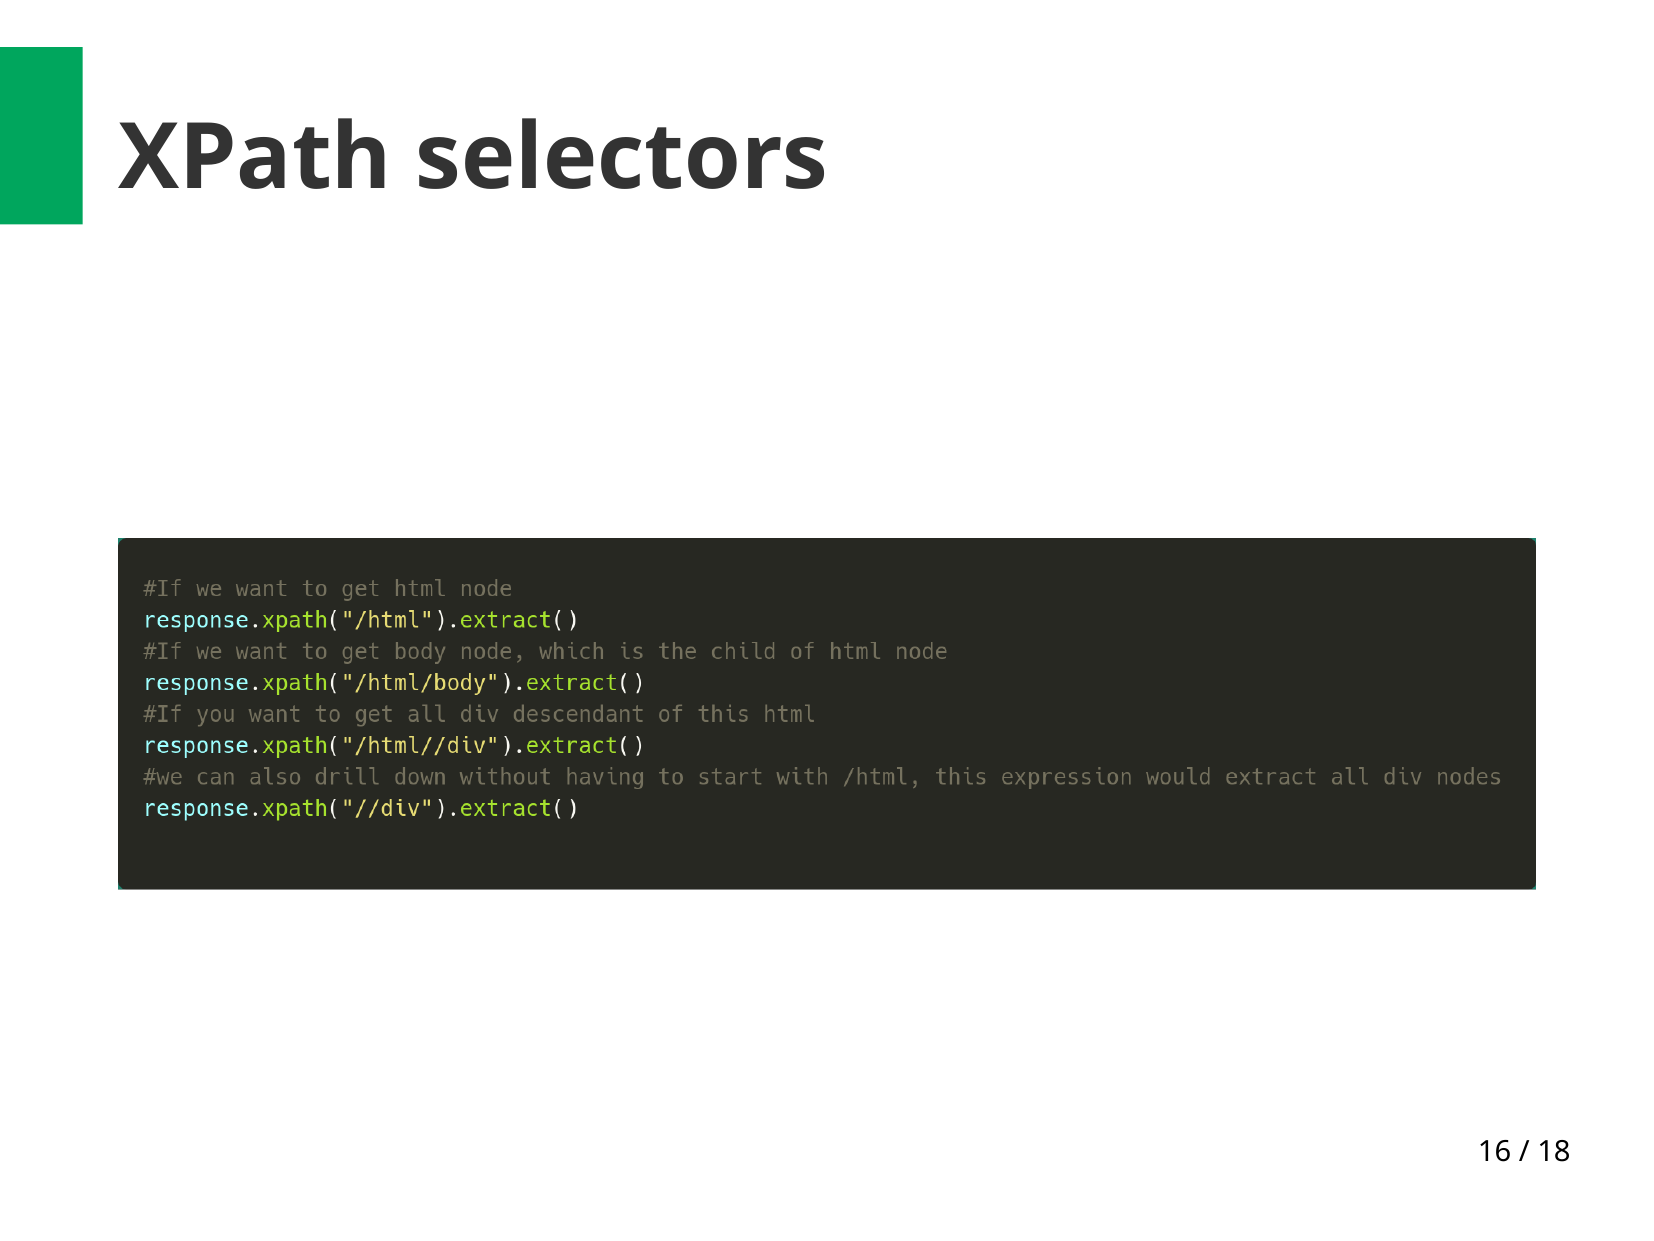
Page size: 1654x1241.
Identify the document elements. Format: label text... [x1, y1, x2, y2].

title XPath selectors [118, 49, 1571, 257]
picture [118, 537, 1536, 890]
